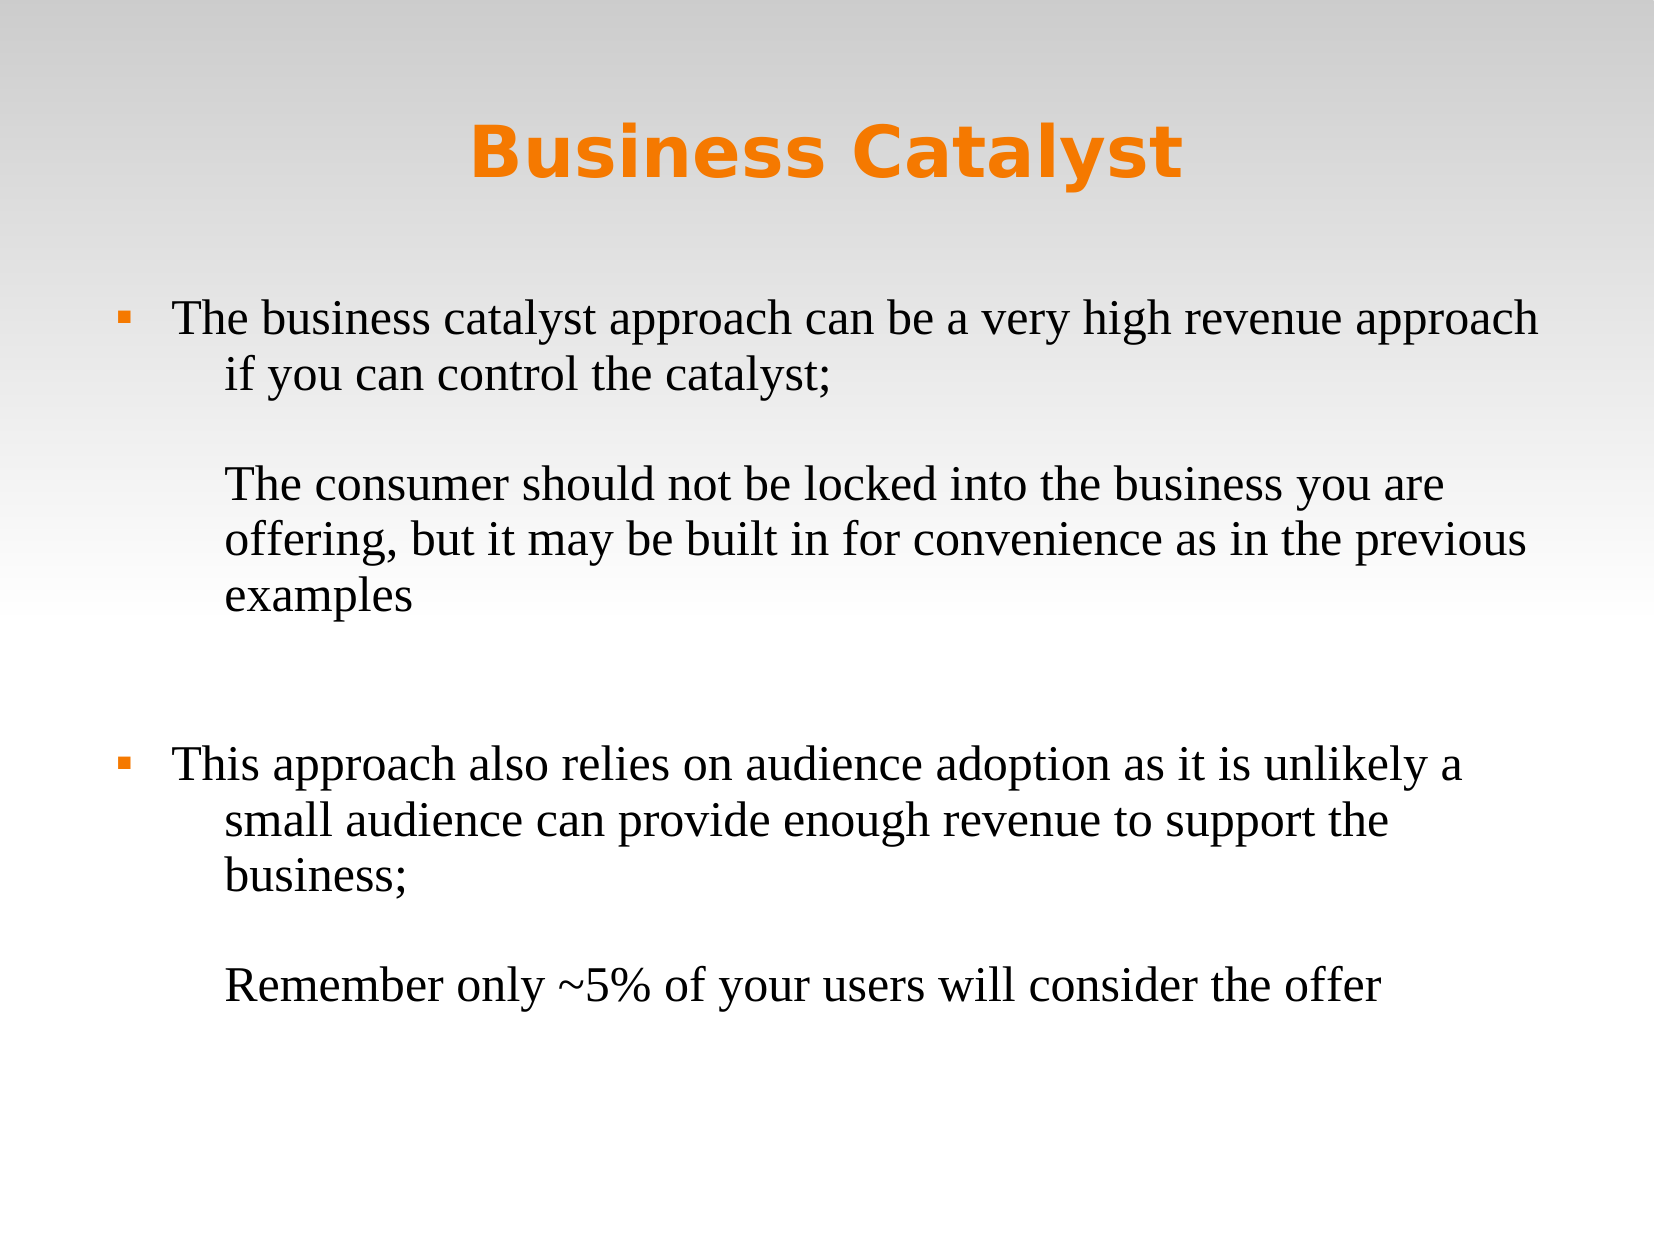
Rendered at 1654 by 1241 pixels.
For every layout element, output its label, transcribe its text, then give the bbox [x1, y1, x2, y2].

list The business catalyst approach can be a very high revenue approach if you can control the catalyst; The consumer should not be locked into the business you are offering, but it may be built in for convenience as in the previous examples This approach also relies on audience adoption as it is unlikely a small audience can provide enough revenue to support the business; Remember only ~5% of your users will consider the offer [82, 290, 1571, 1109]
title Business Catalyst [82, 49, 1571, 257]
